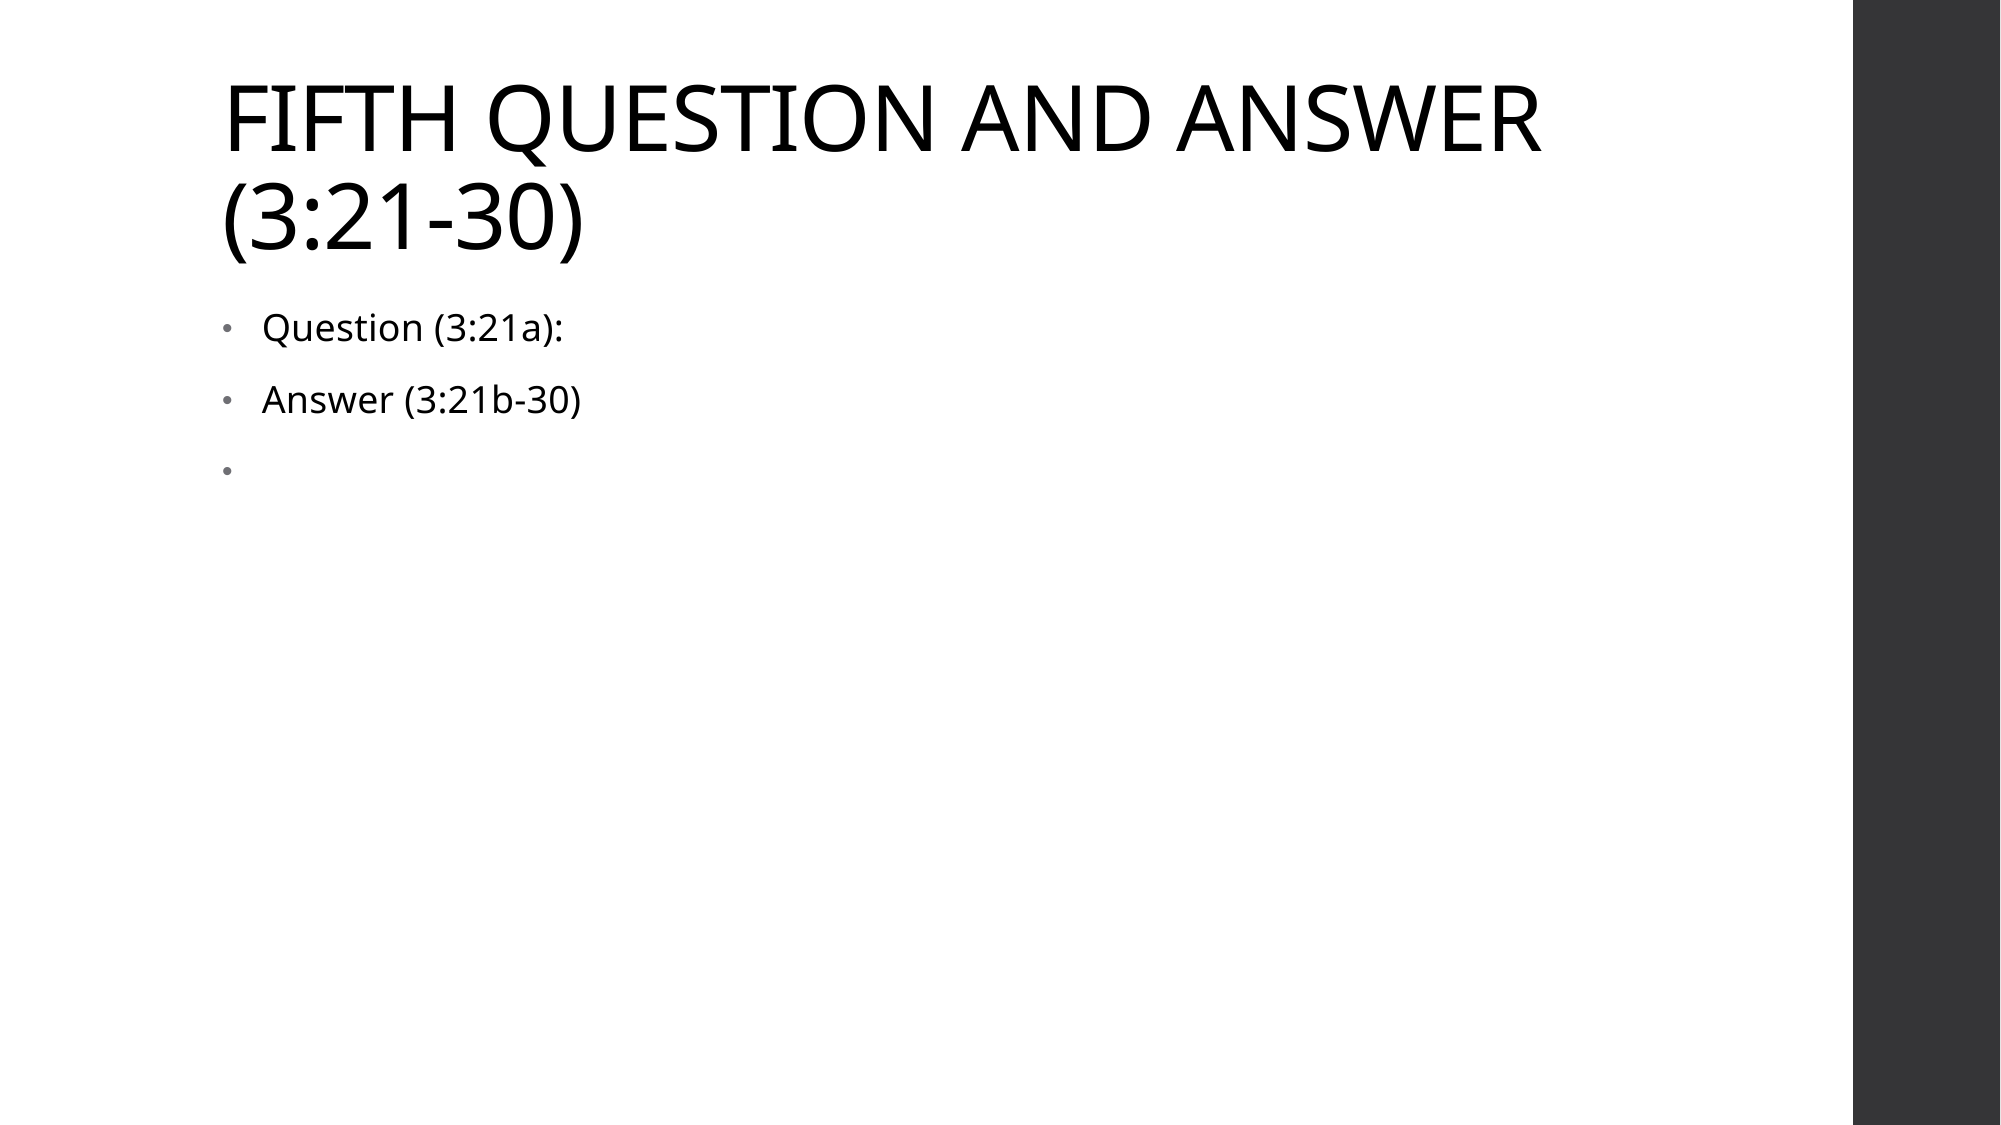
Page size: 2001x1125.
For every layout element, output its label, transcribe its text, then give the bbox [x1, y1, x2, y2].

list Question (3:21a): Answer (3:21b-30) [206, 299, 1617, 1014]
title FIFTH QUESTION AND ANSWER (3:21-30) [206, 60, 1797, 278]
